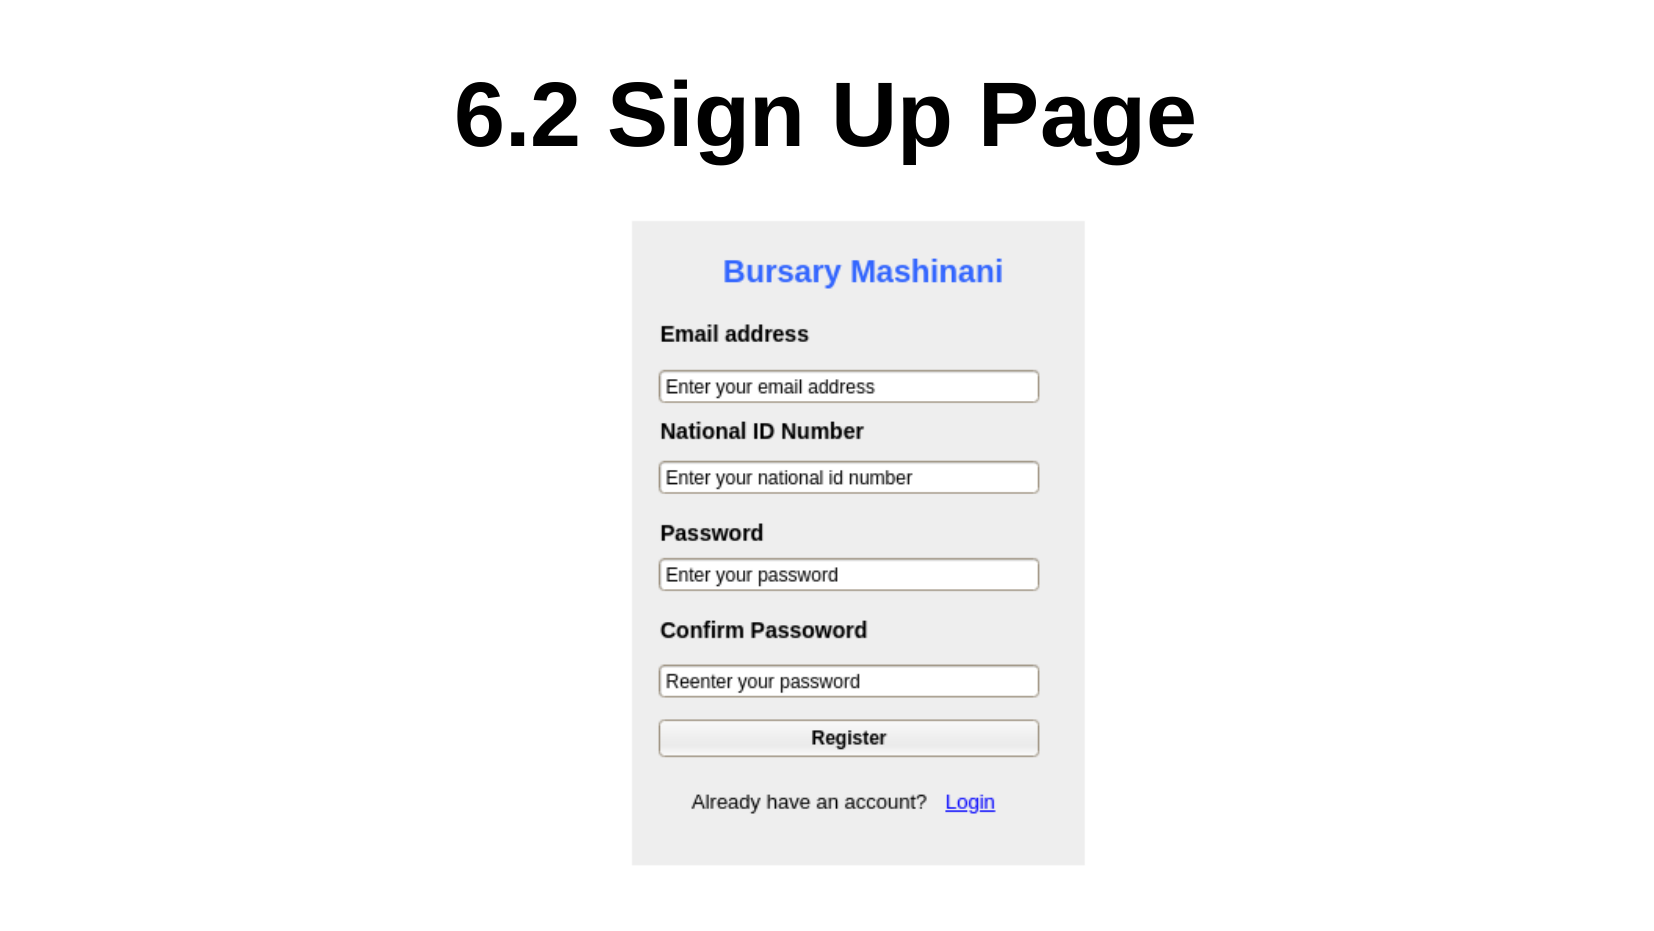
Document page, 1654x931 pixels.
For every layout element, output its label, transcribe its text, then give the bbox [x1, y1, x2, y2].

picture [581, 167, 1152, 907]
title 6.2 Sign Up Page [82, 37, 1571, 193]
